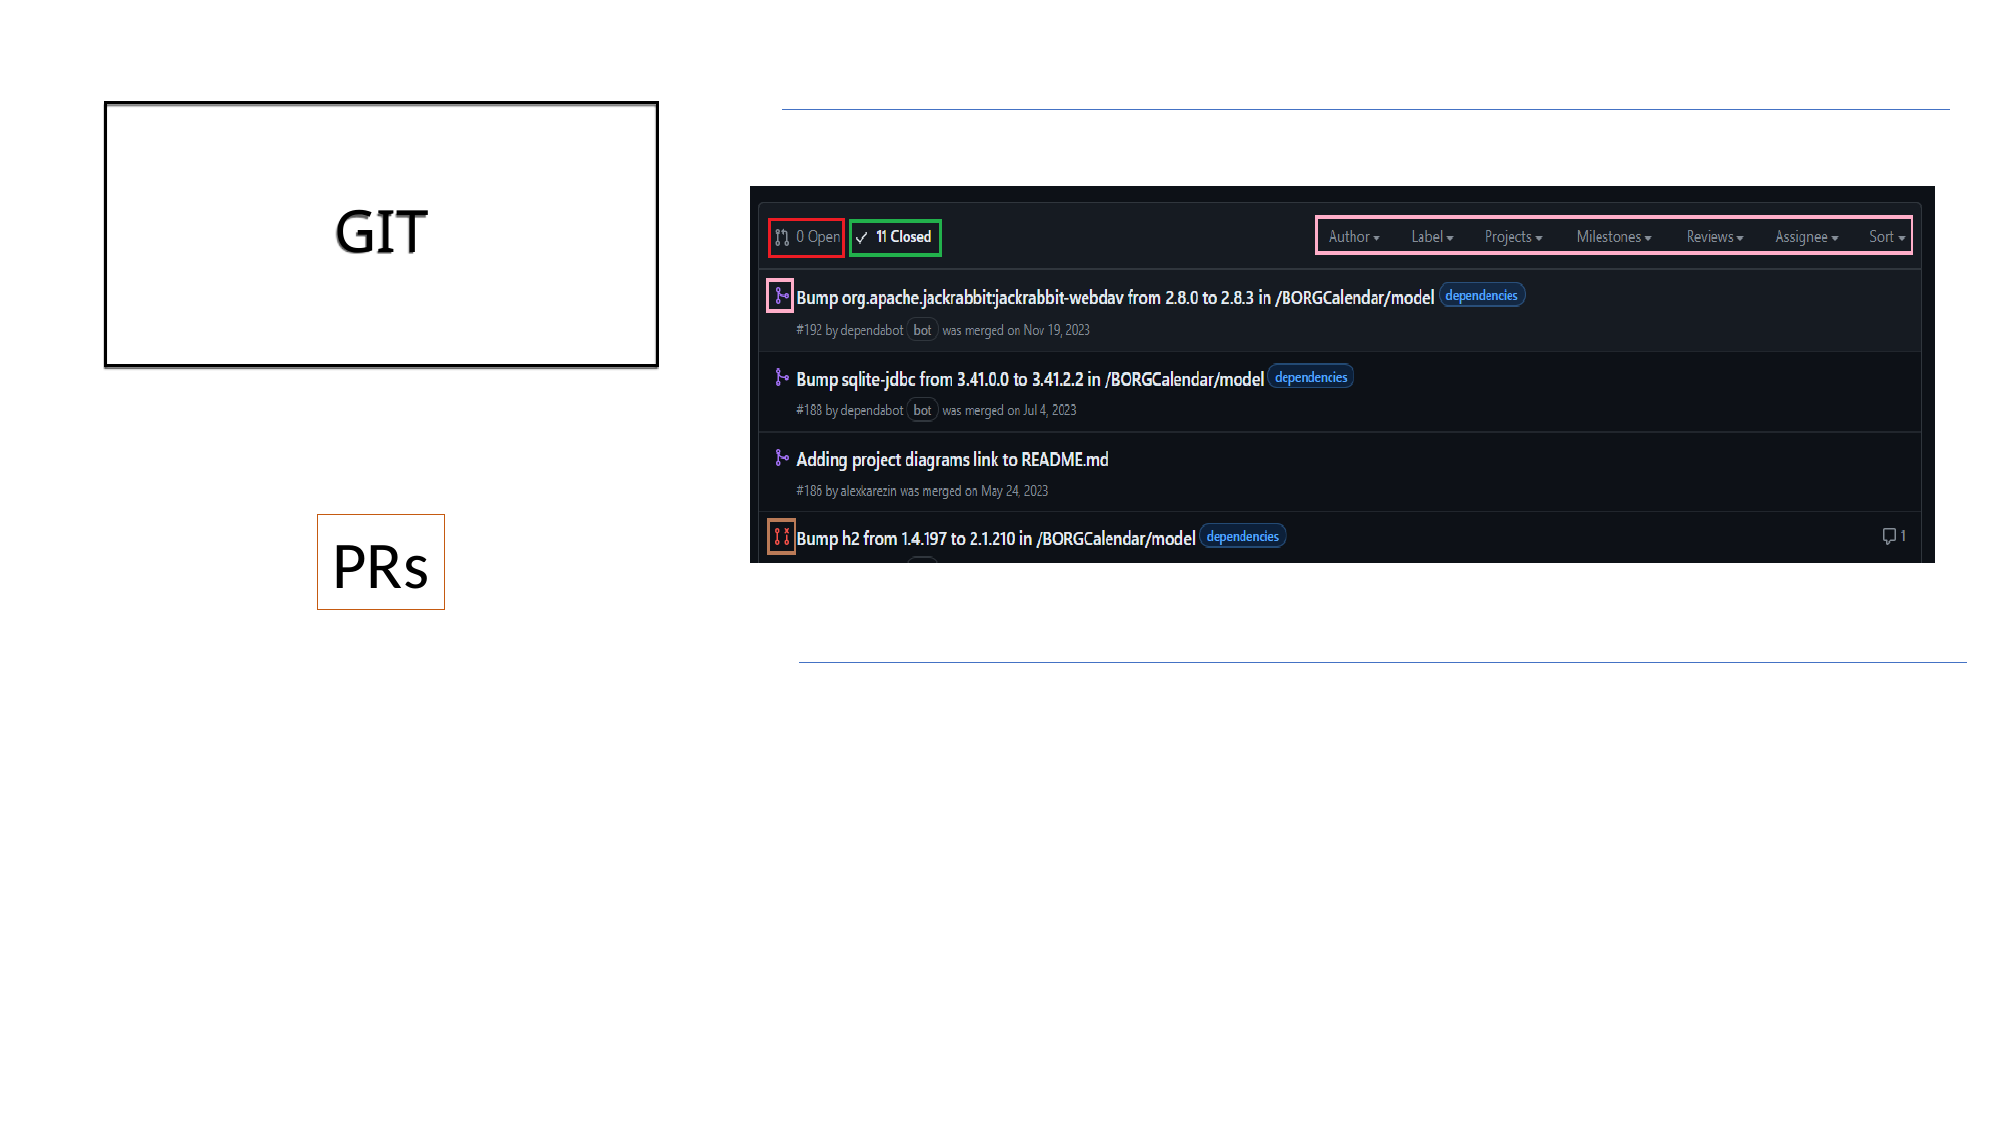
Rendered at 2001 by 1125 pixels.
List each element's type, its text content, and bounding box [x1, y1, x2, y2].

text_box PRs [318, 514, 444, 610]
title GIT [105, 102, 658, 366]
picture [750, 186, 1935, 563]
